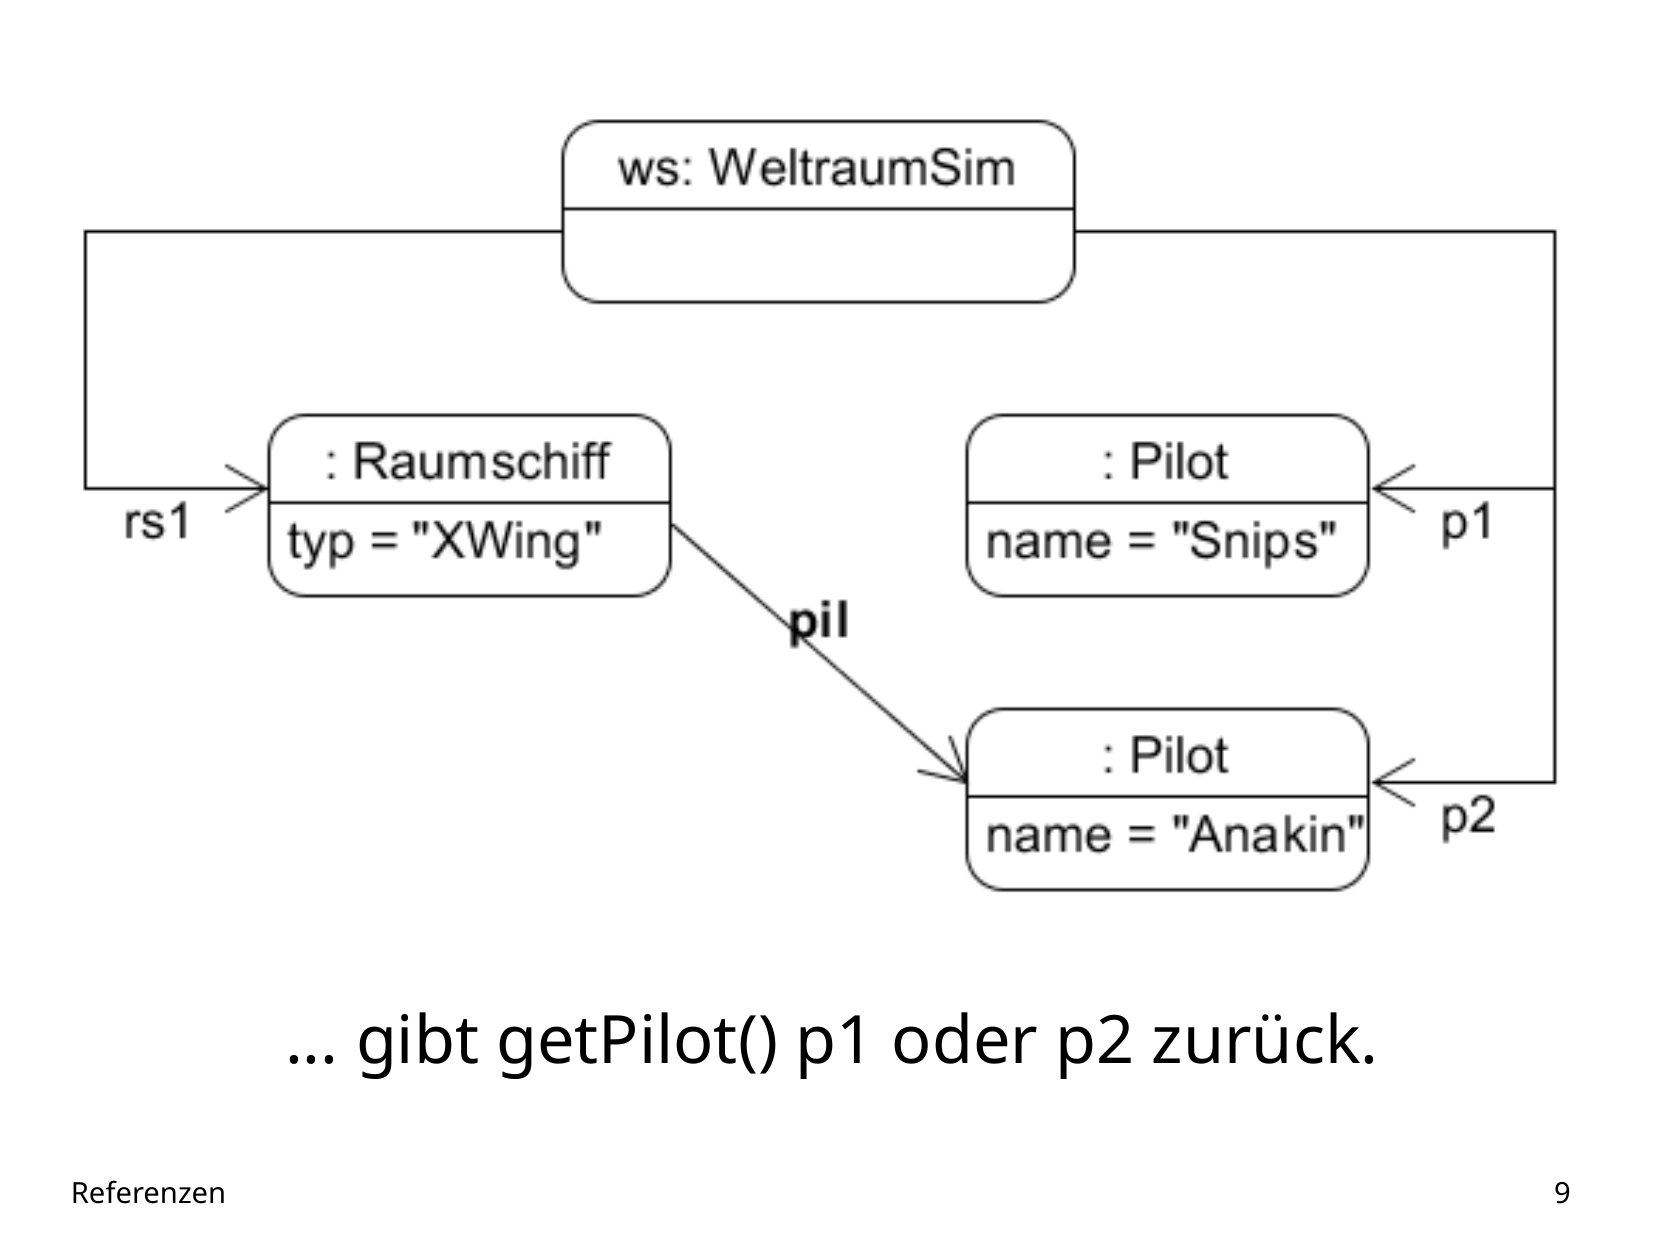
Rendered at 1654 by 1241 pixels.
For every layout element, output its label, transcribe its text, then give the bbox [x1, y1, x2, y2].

picture [82, 118, 1560, 895]
list ... gibt getPilot() p1 oder p2 zurück. [35, 992, 1630, 1158]
